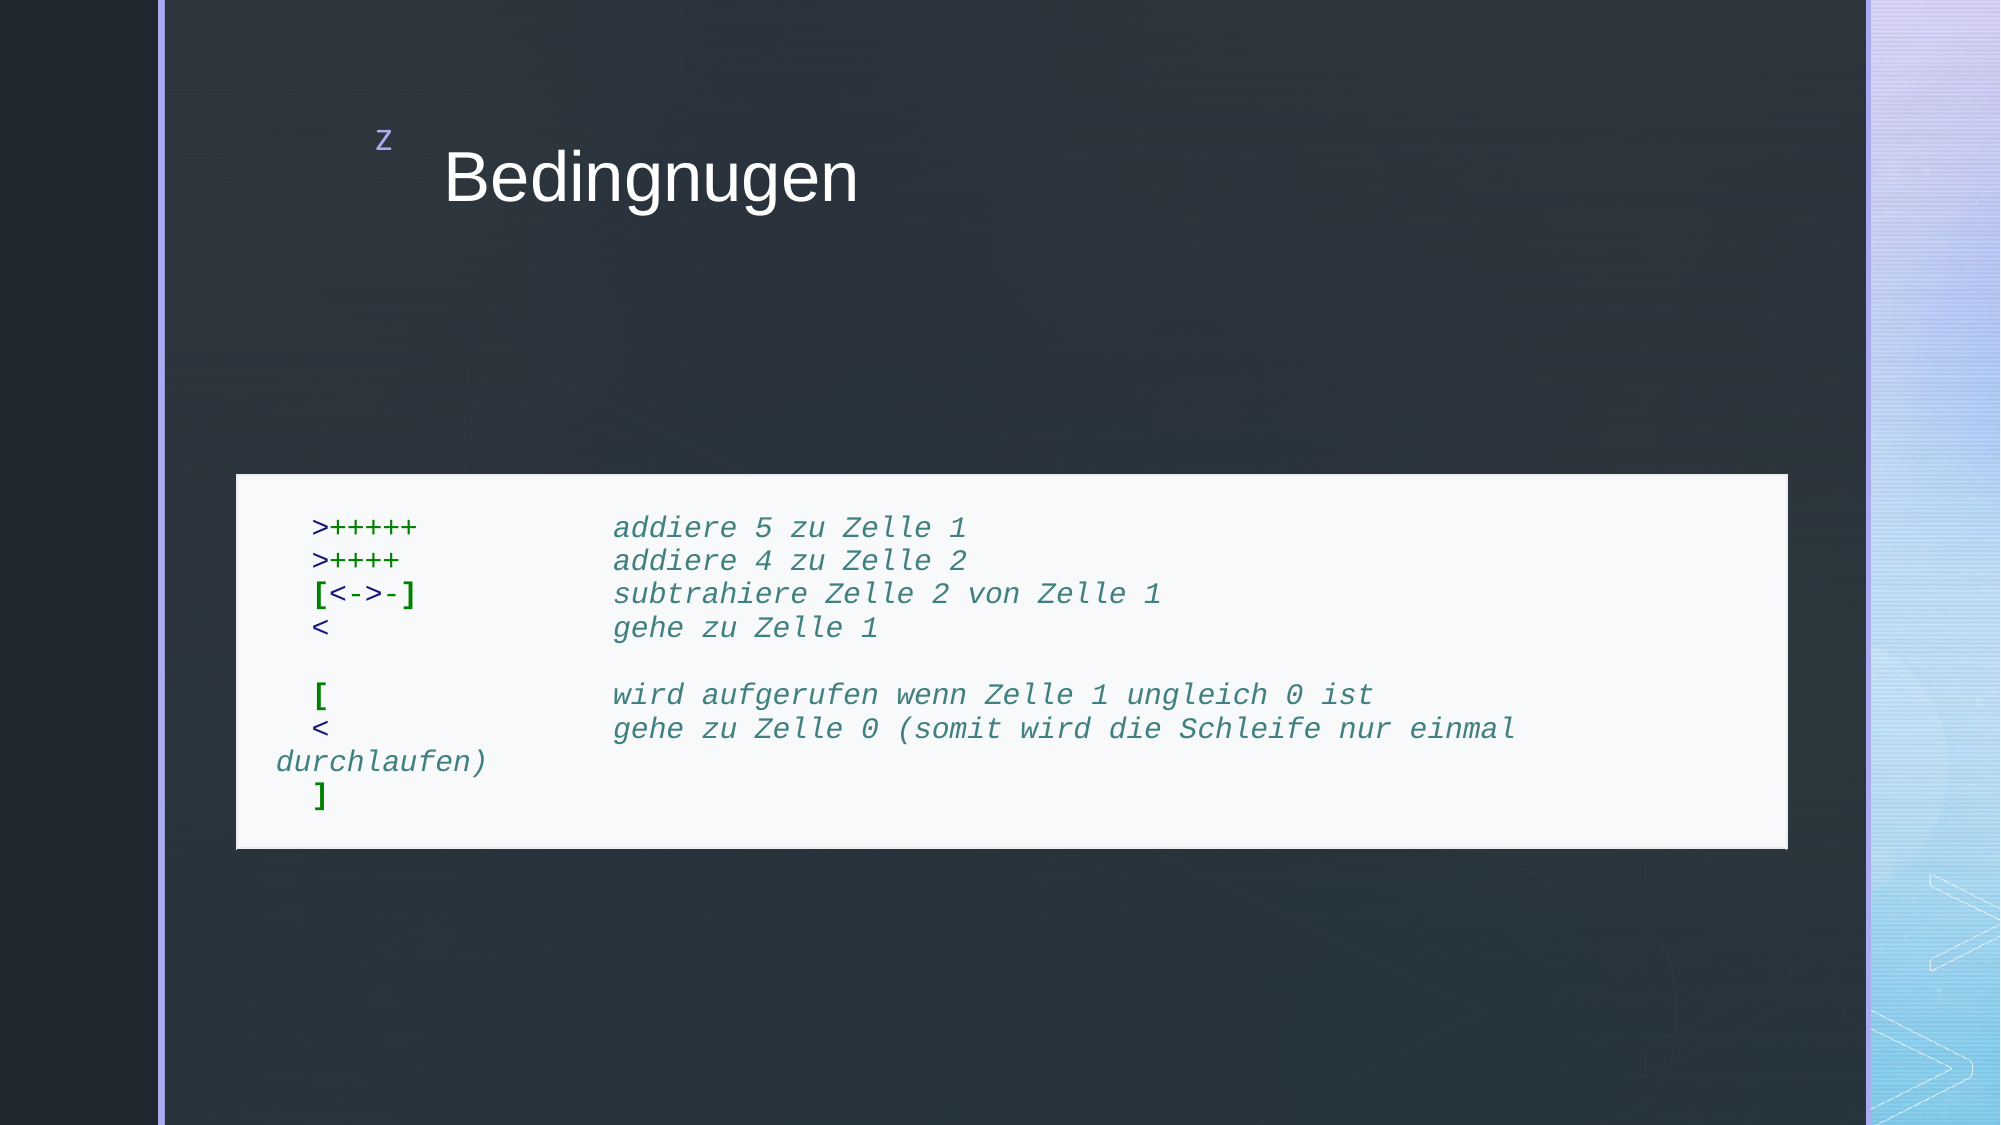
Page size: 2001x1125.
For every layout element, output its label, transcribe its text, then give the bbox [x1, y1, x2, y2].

chart [236, 473, 1789, 1125]
title Bedingnugen [428, 132, 1734, 310]
